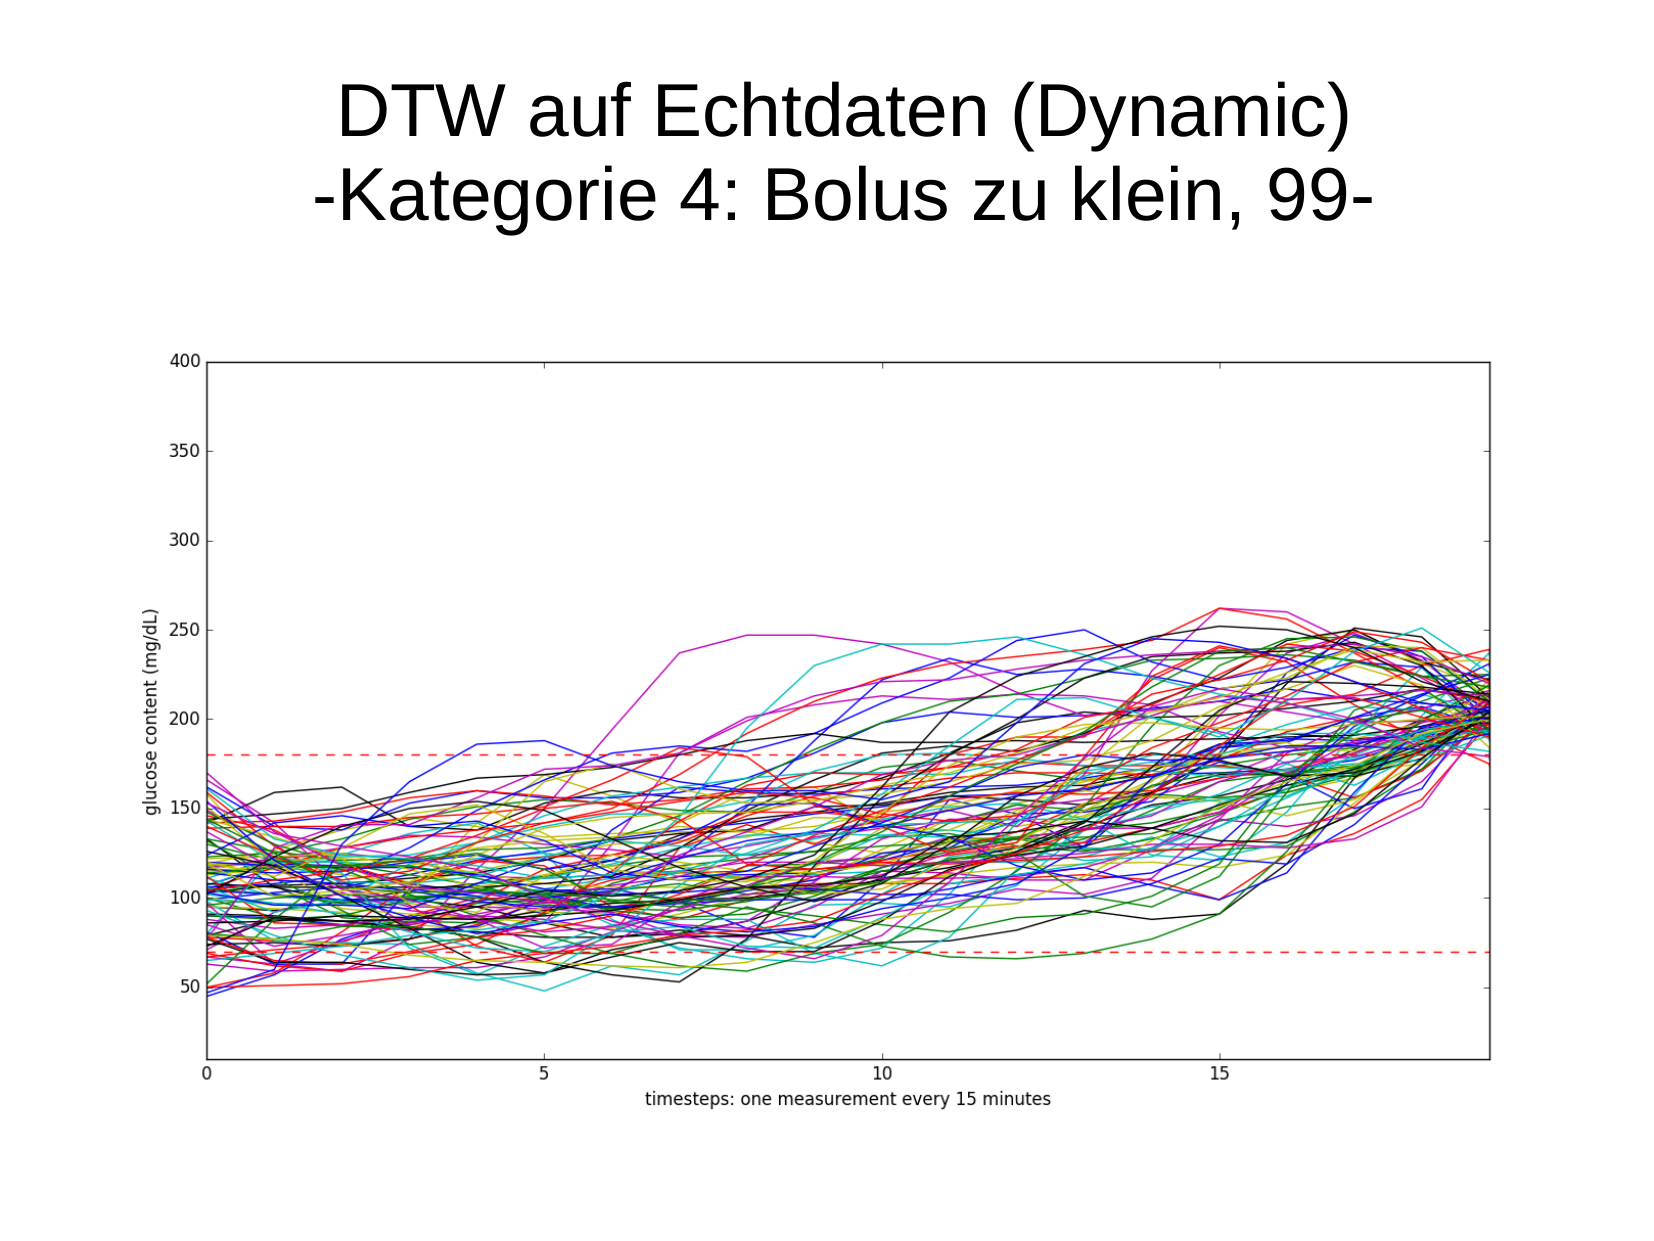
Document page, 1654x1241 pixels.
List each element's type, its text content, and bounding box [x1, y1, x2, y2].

picture [0, 275, 1654, 1146]
title DTW auf Echtdaten (Dynamic) -Kategorie 4: Bolus zu klein, 99- [82, 49, 1571, 257]
